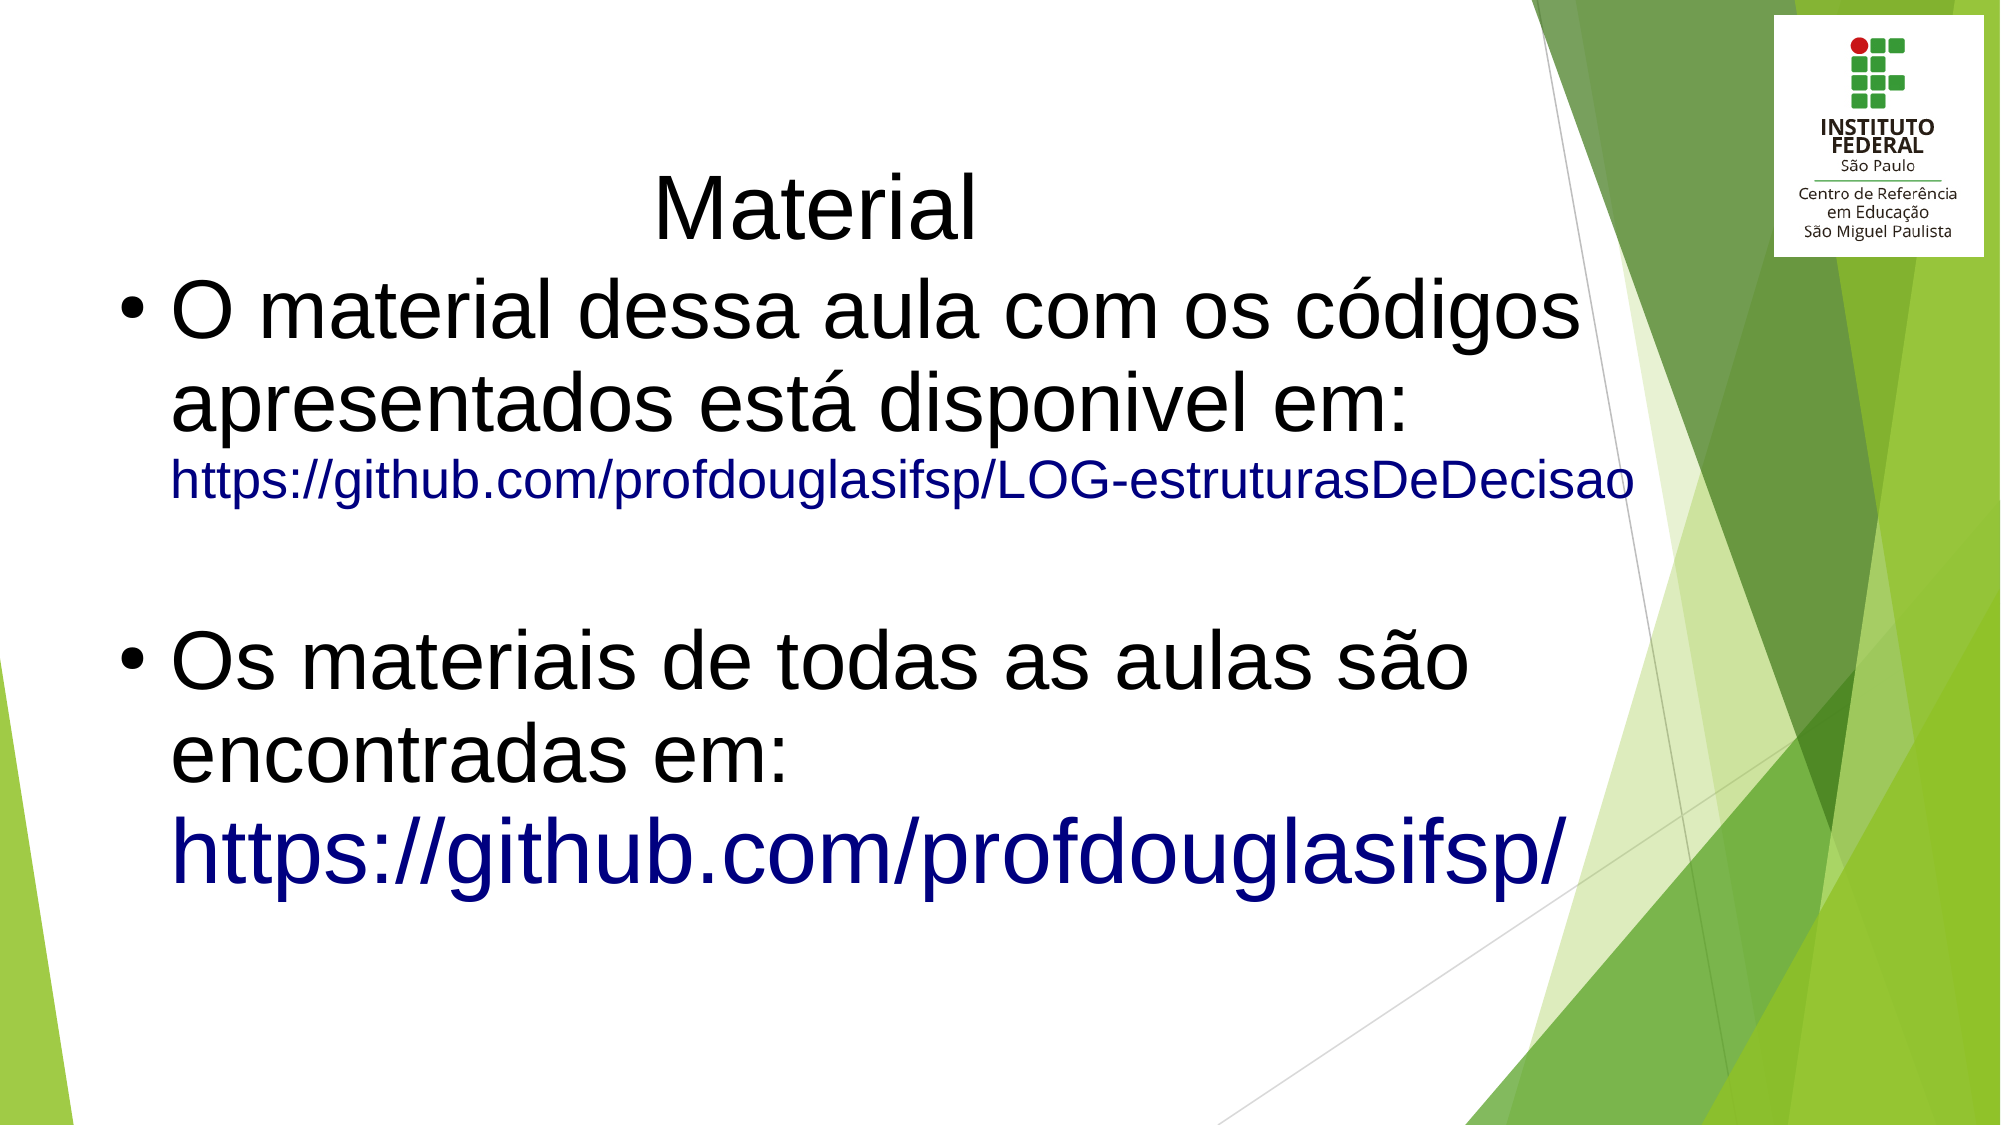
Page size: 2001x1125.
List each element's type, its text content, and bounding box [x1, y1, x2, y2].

picture [1774, 15, 1984, 257]
title Material [111, 99, 1522, 263]
list O material dessa aula com os códigos apresentados está disponivel em: https://github.com/profdouglasifsp/LOG-estruturasDeDecisao Os materiais de todas as aulas são encontradas em: https://github.com/profdouglasifsp/ [99, 263, 1900, 916]
